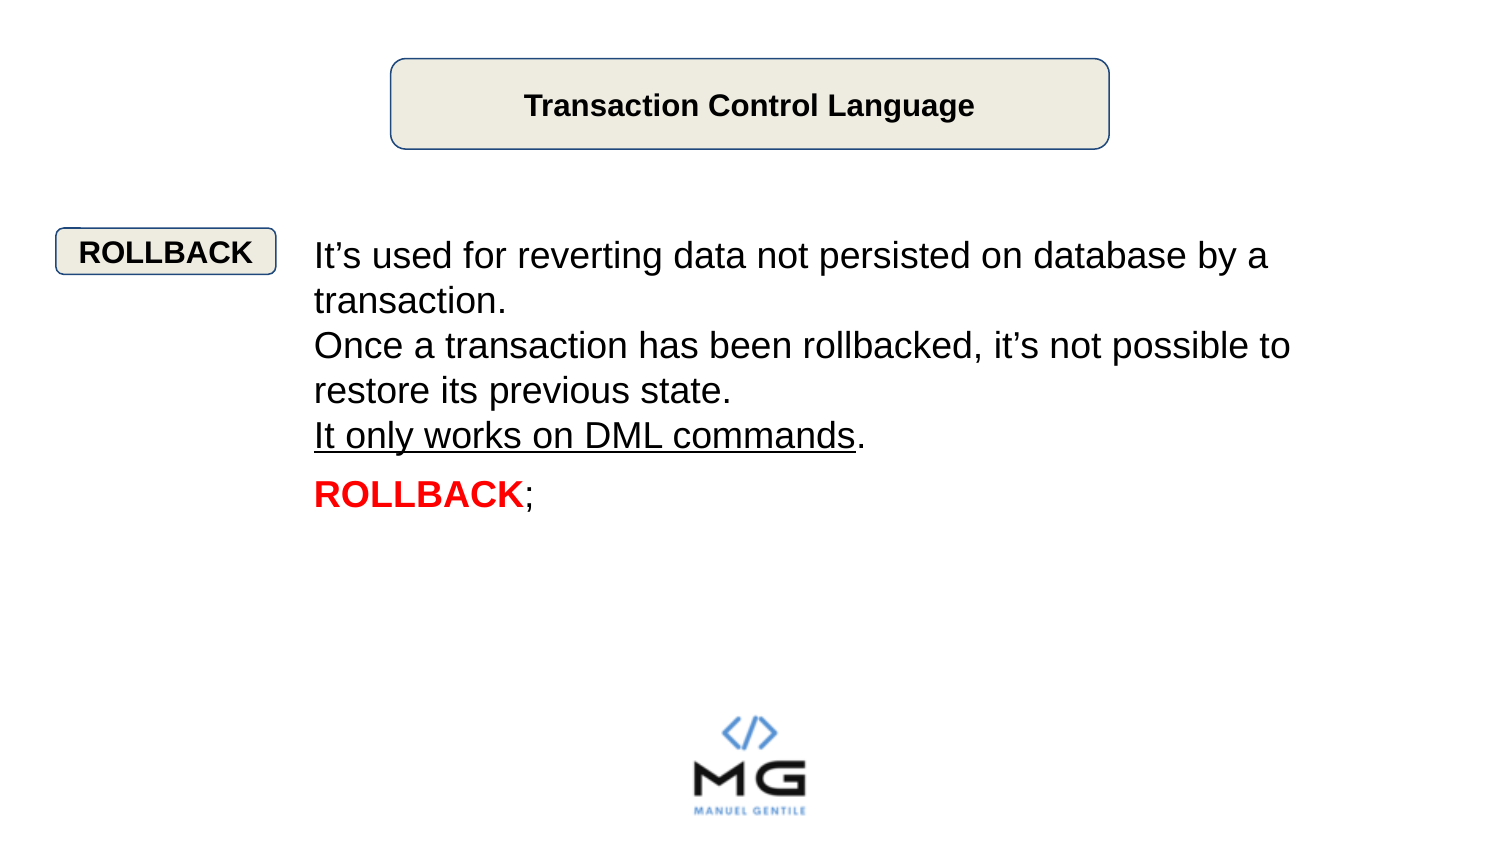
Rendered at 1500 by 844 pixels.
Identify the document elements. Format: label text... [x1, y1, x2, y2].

text_box Transaction Control Language [390, 58, 1110, 150]
text_box ROLLBACK [55, 228, 276, 275]
text_box It’s used for reverting data not persisted on database by a transaction. Once a transaction has been rollbacked, it’s not possible to restore its previous state. It only works on DML commands. [298, 216, 1422, 419]
picture [671, 687, 829, 844]
text_box ROLLBACK; [298, 455, 1451, 525]
